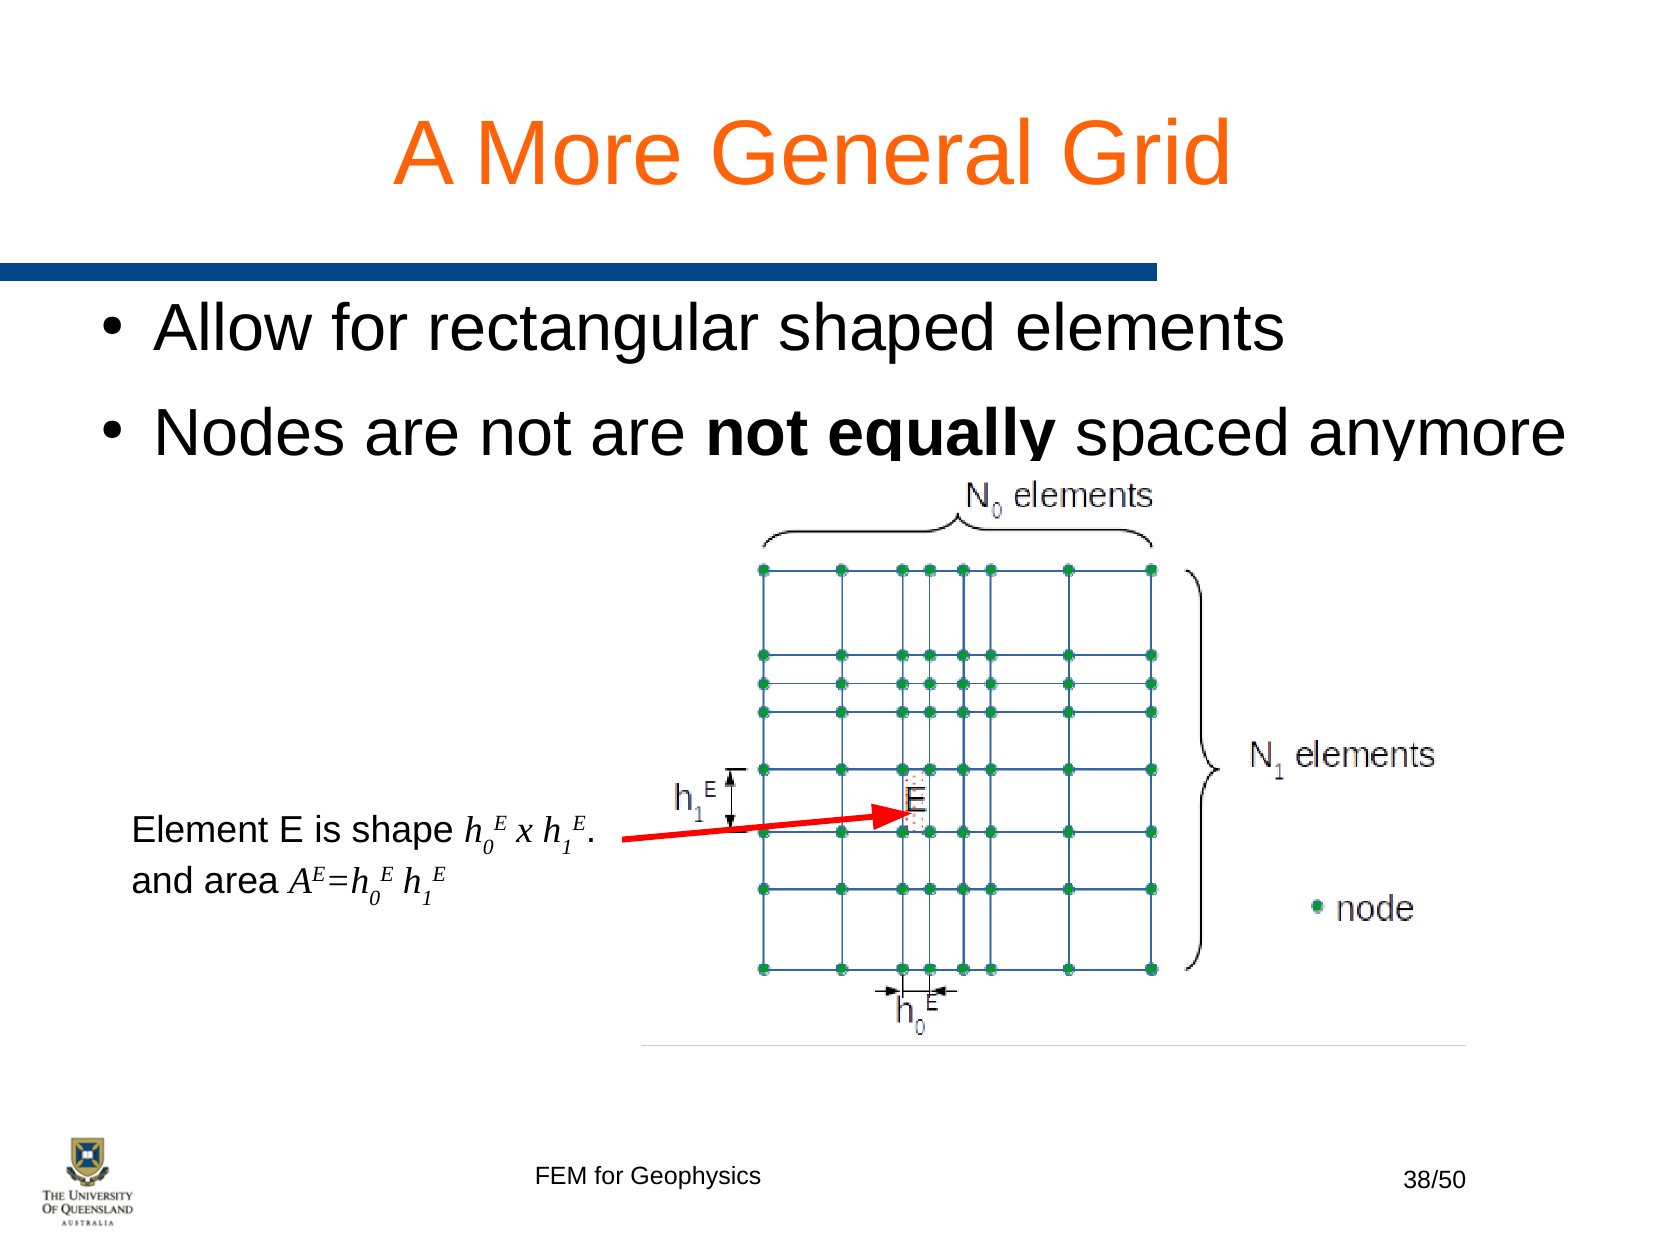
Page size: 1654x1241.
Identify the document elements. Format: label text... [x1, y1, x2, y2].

text_box Element E is shape h0E x h1E. and area AE=h0E h1E [116, 801, 622, 918]
picture [35, 1133, 142, 1235]
title A More General Grid [82, 49, 1571, 257]
list Allow for rectangular shaped elements Nodes are not are not equally spaced anymore [82, 290, 1571, 1010]
picture [641, 461, 1466, 1046]
